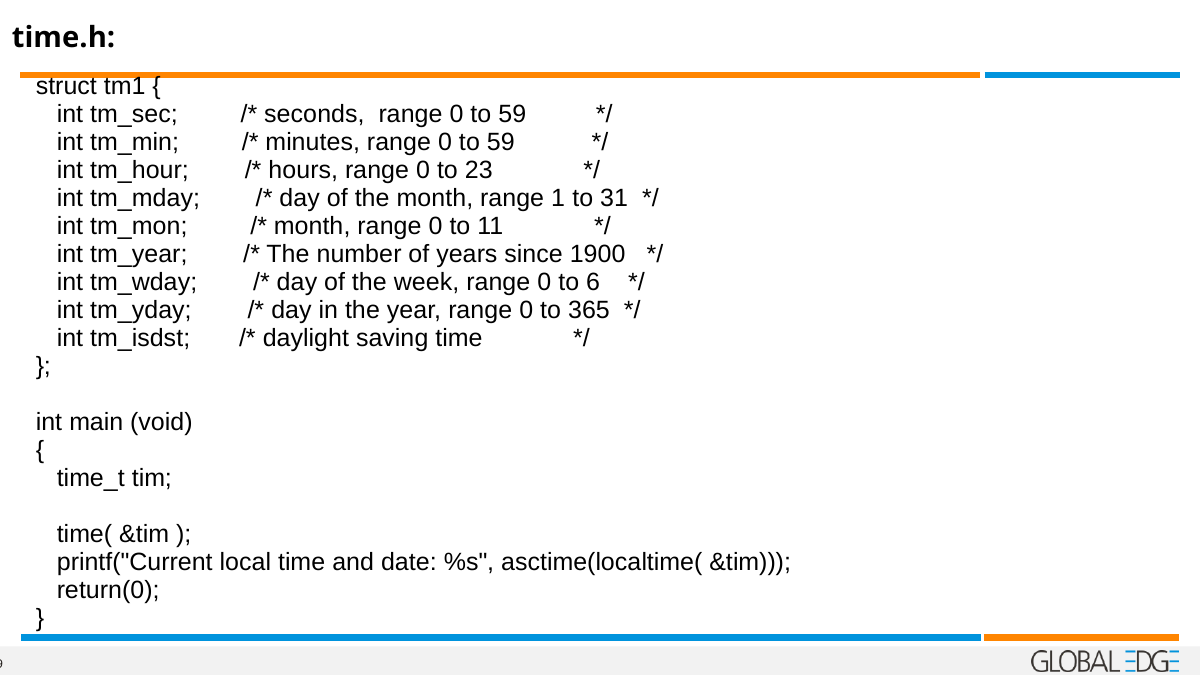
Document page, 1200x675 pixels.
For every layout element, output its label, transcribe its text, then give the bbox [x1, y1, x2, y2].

picture [1162, 650, 1179, 672]
text_box struct tm1 { int tm_sec; /* seconds, range 0 to 59 */ int tm_min; /* minutes, range 0 to 59 */ int tm_hour; /* hours, range 0 to 23 */ int tm_mday; /* day of the month, range 1 to 31 */ int tm_mon; /* month, range 0 to 11 */ int tm_year; /* The number of years since 1900 */ int tm_wday; /* day of the week, range 0 to 6 */ int tm_yday; /* day in the year, range 0 to 365 */ int tm_isdst; /* daylight saving time */ }; int main (void) { time_t tim; time( &tim ); printf("Current local time and date: %s", asctime(localtime( &tim))); return(0); } [21, 64, 1162, 675]
title time.h: [11, 9, 1088, 63]
